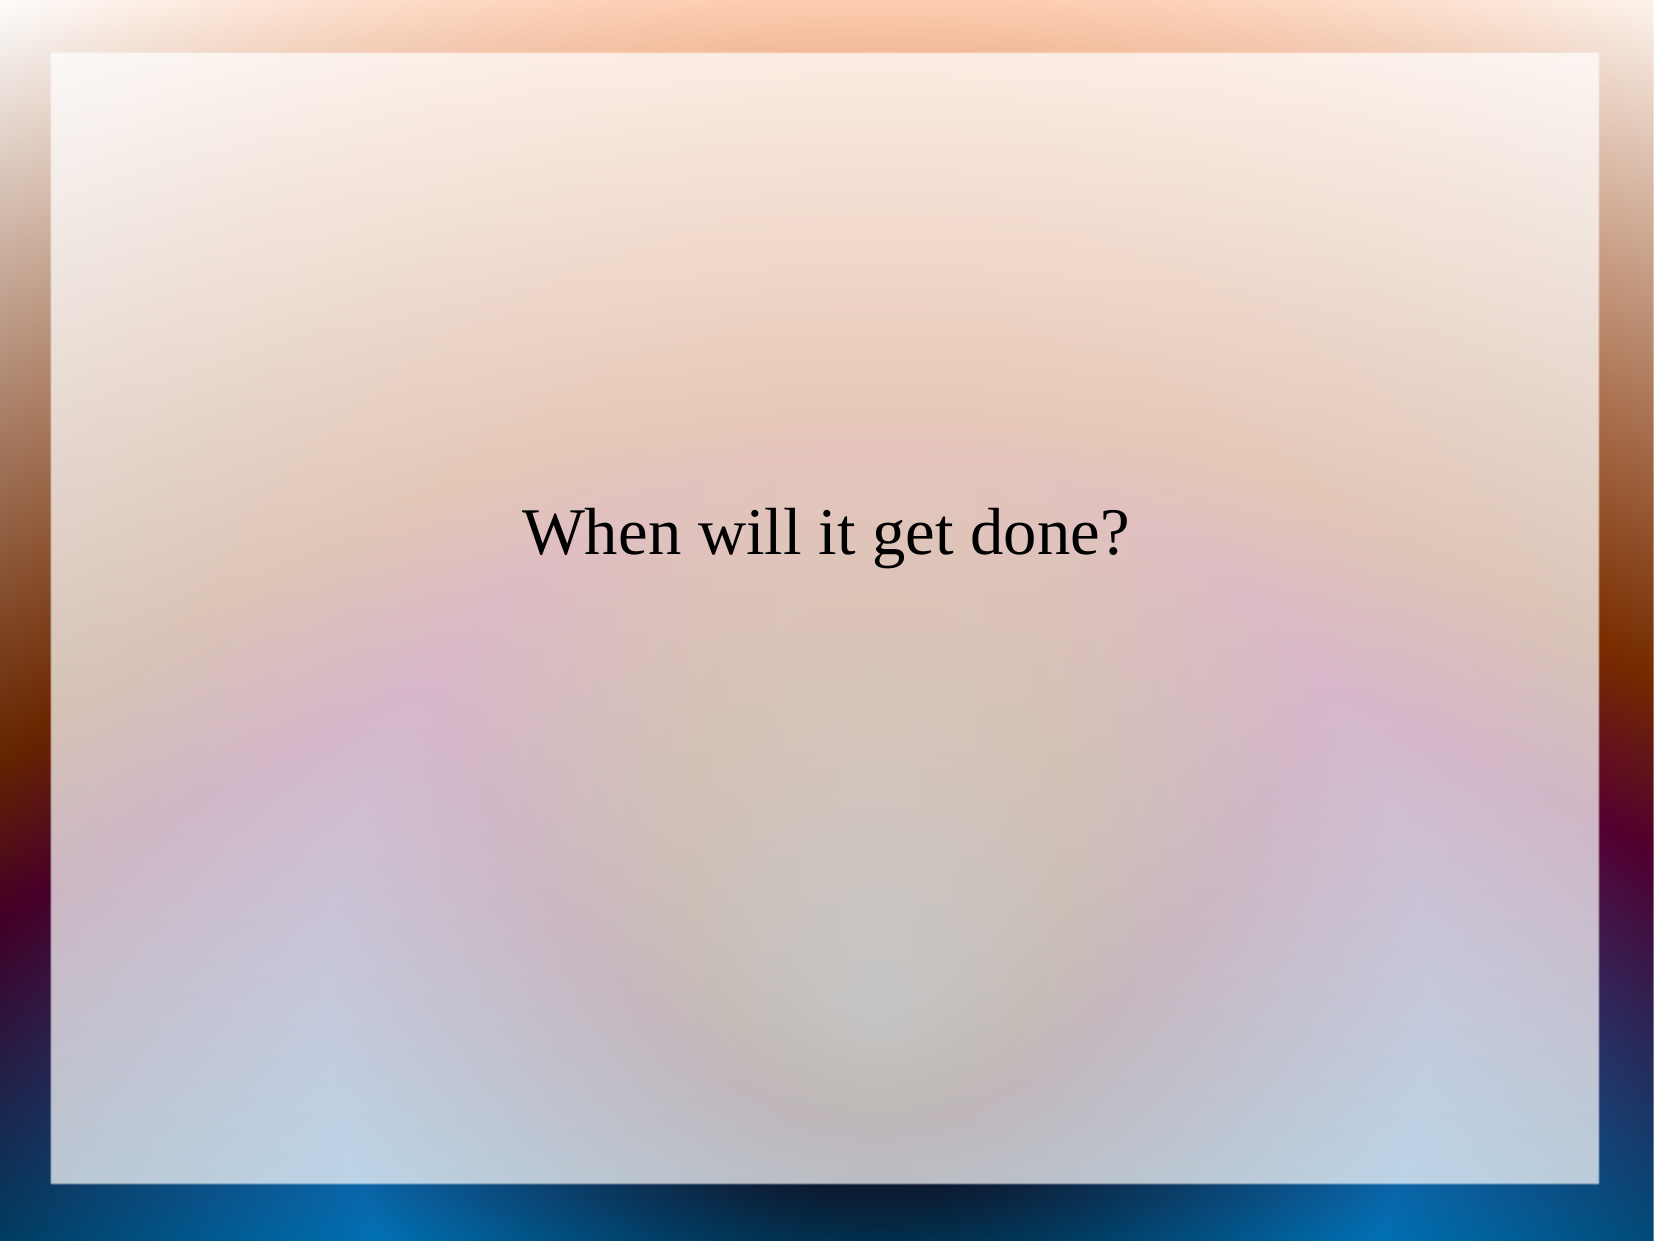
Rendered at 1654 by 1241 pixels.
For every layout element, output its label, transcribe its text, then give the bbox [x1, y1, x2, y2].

subtitle When will it get done? [82, 55, 1571, 1010]
picture [0, 0, 1654, 1241]
